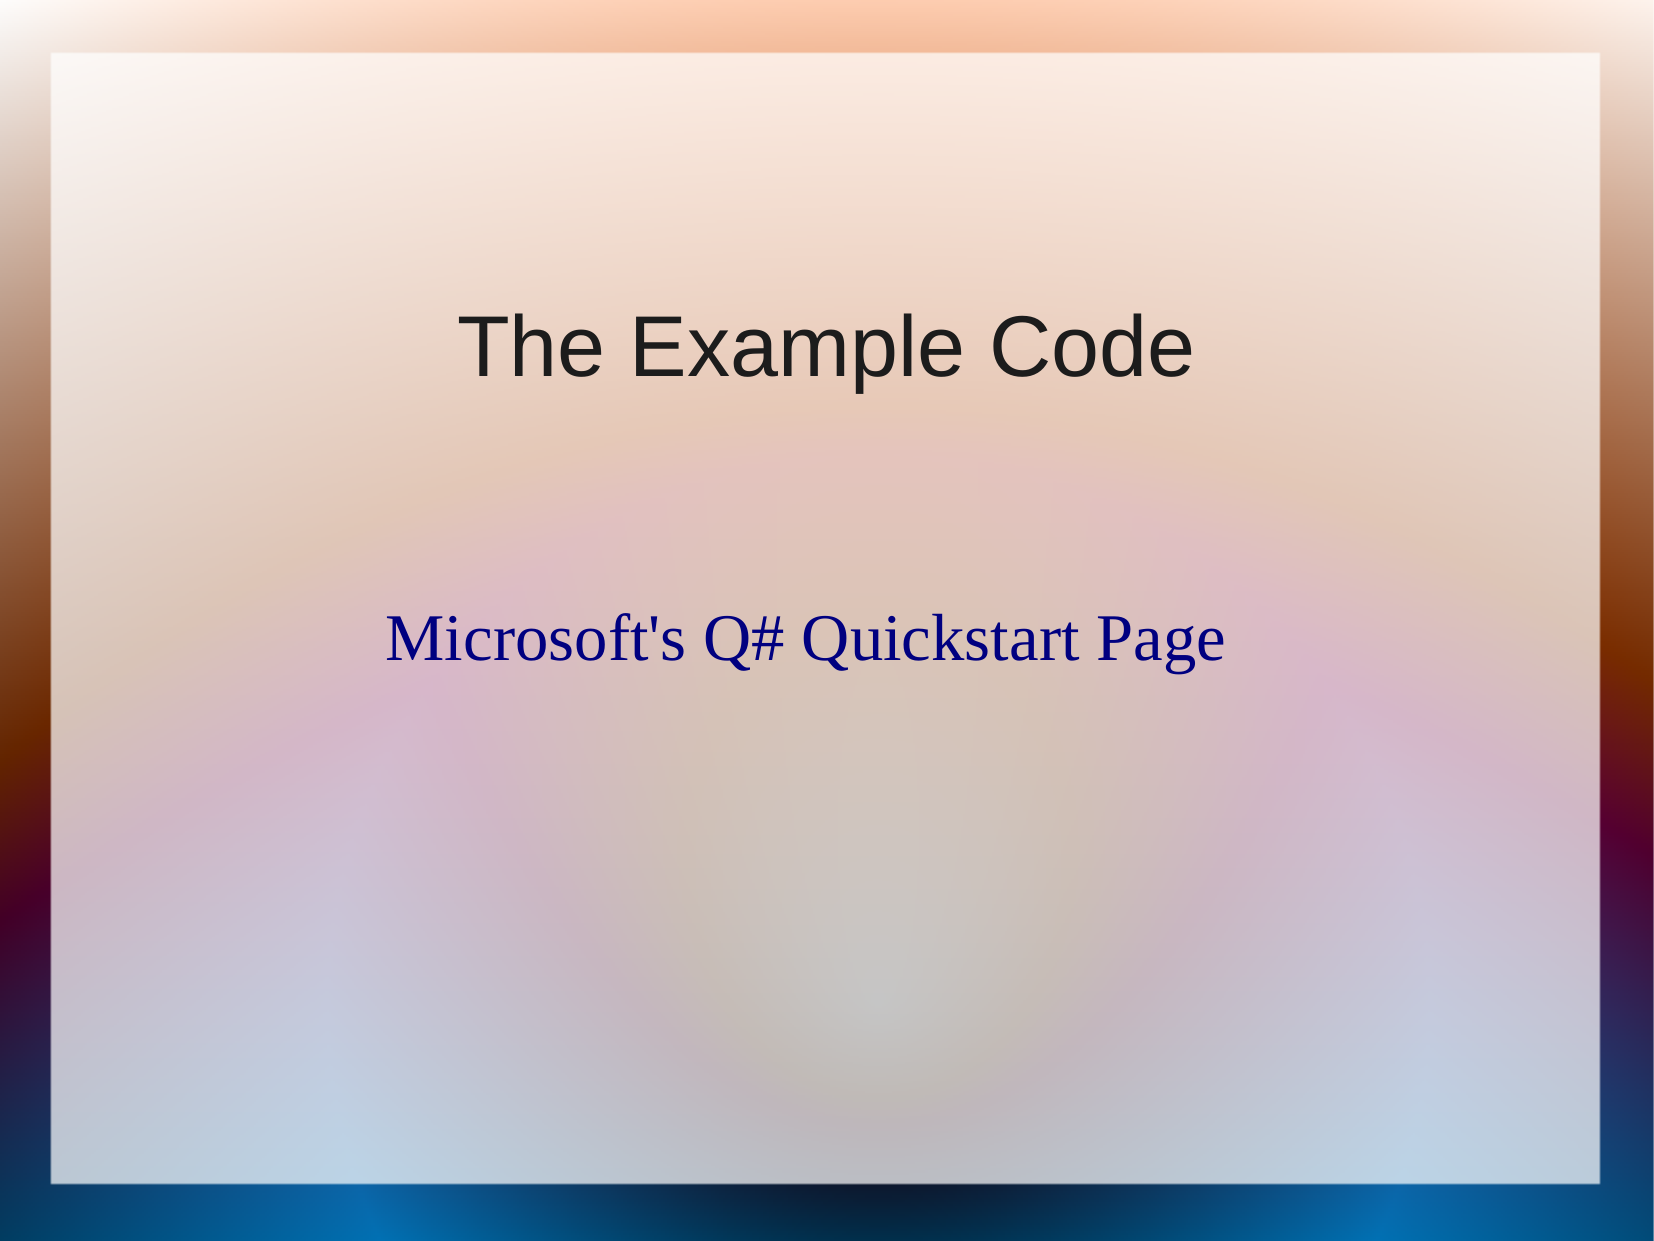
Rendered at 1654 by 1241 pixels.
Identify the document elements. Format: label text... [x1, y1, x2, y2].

title The Example Code [82, 243, 1571, 451]
picture [0, 0, 1654, 1241]
list Microsoft's Q# Quickstart Page [315, 451, 1571, 1034]
